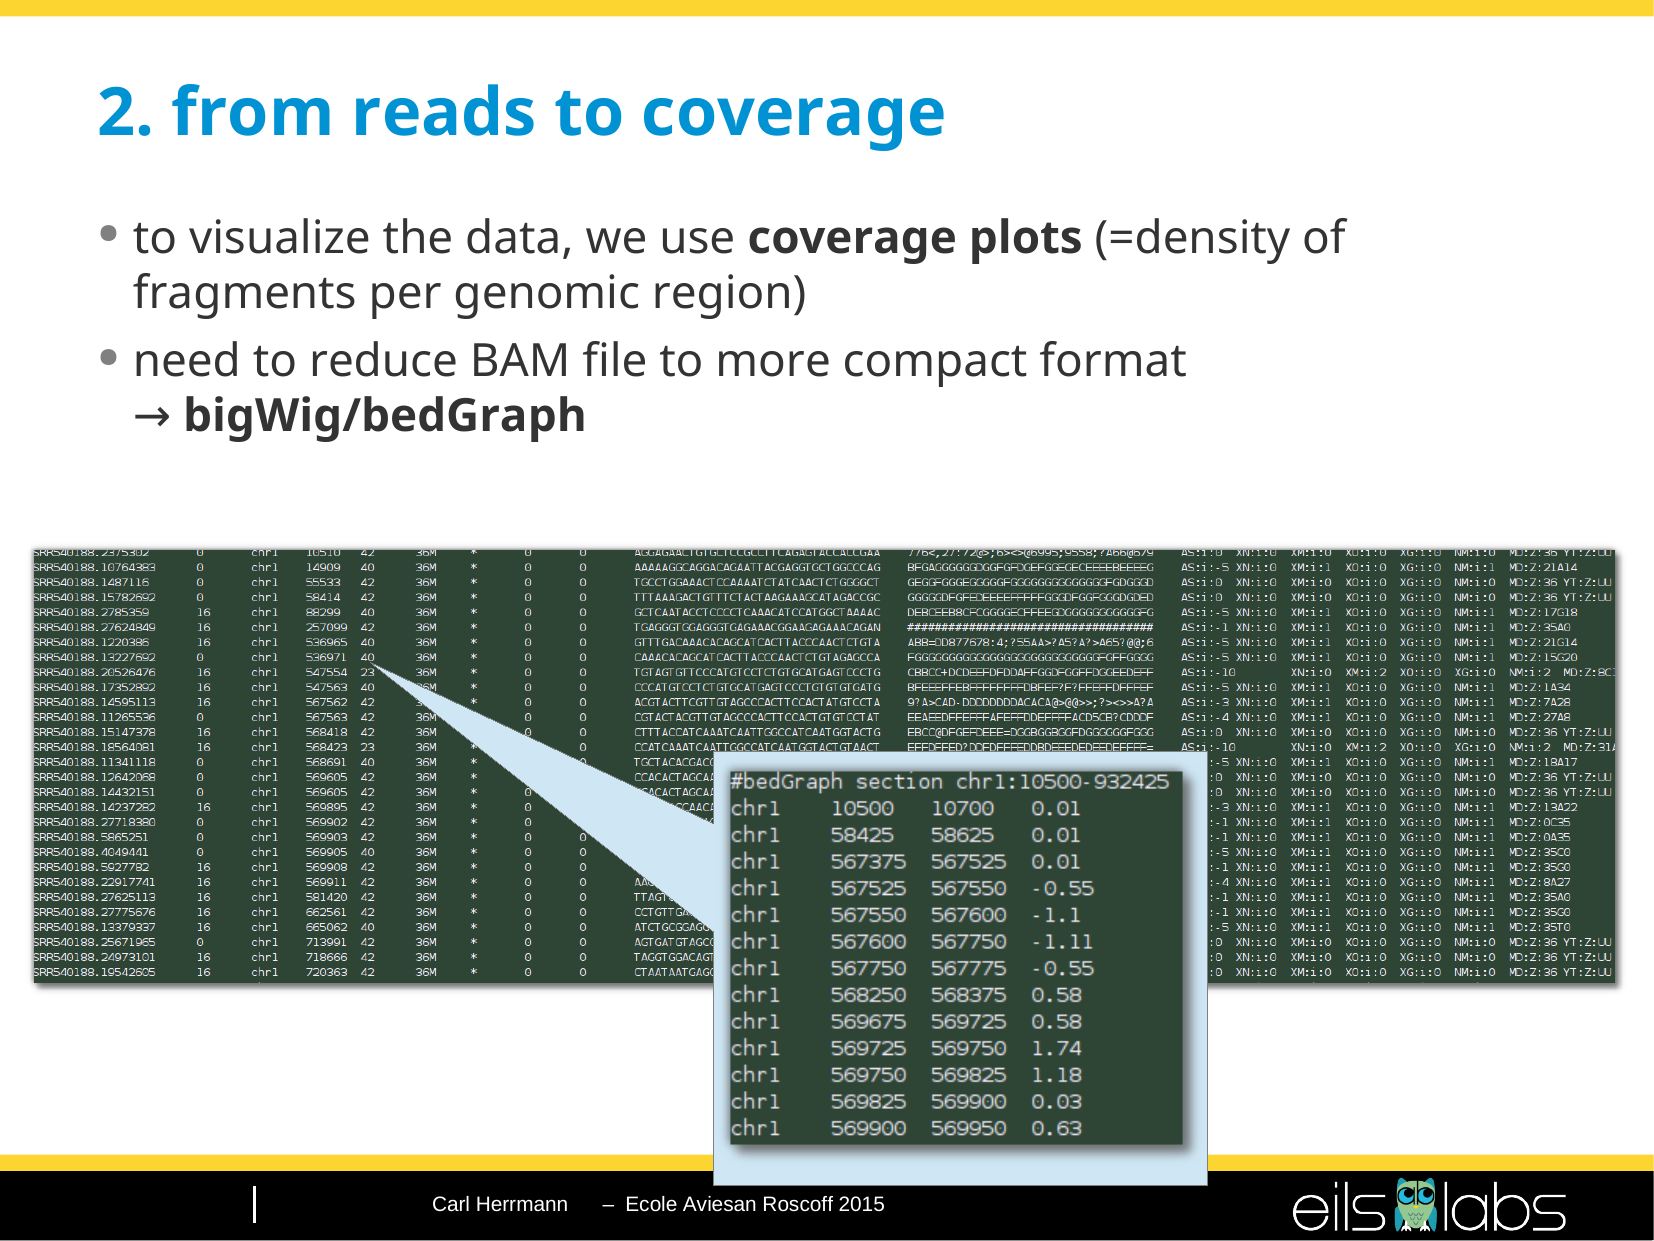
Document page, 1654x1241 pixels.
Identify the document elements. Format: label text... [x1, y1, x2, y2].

title 2. from reads to coverage [82, 61, 1571, 168]
picture [1292, 1177, 1566, 1232]
text_box [370, 662, 1208, 1186]
list to visualize the data, we use coverage plots (=density of fragments per genomic region) need to reduce BAM file to more compact format → bigWig/bedGraph [82, 199, 1571, 541]
picture [25, 541, 1628, 1170]
